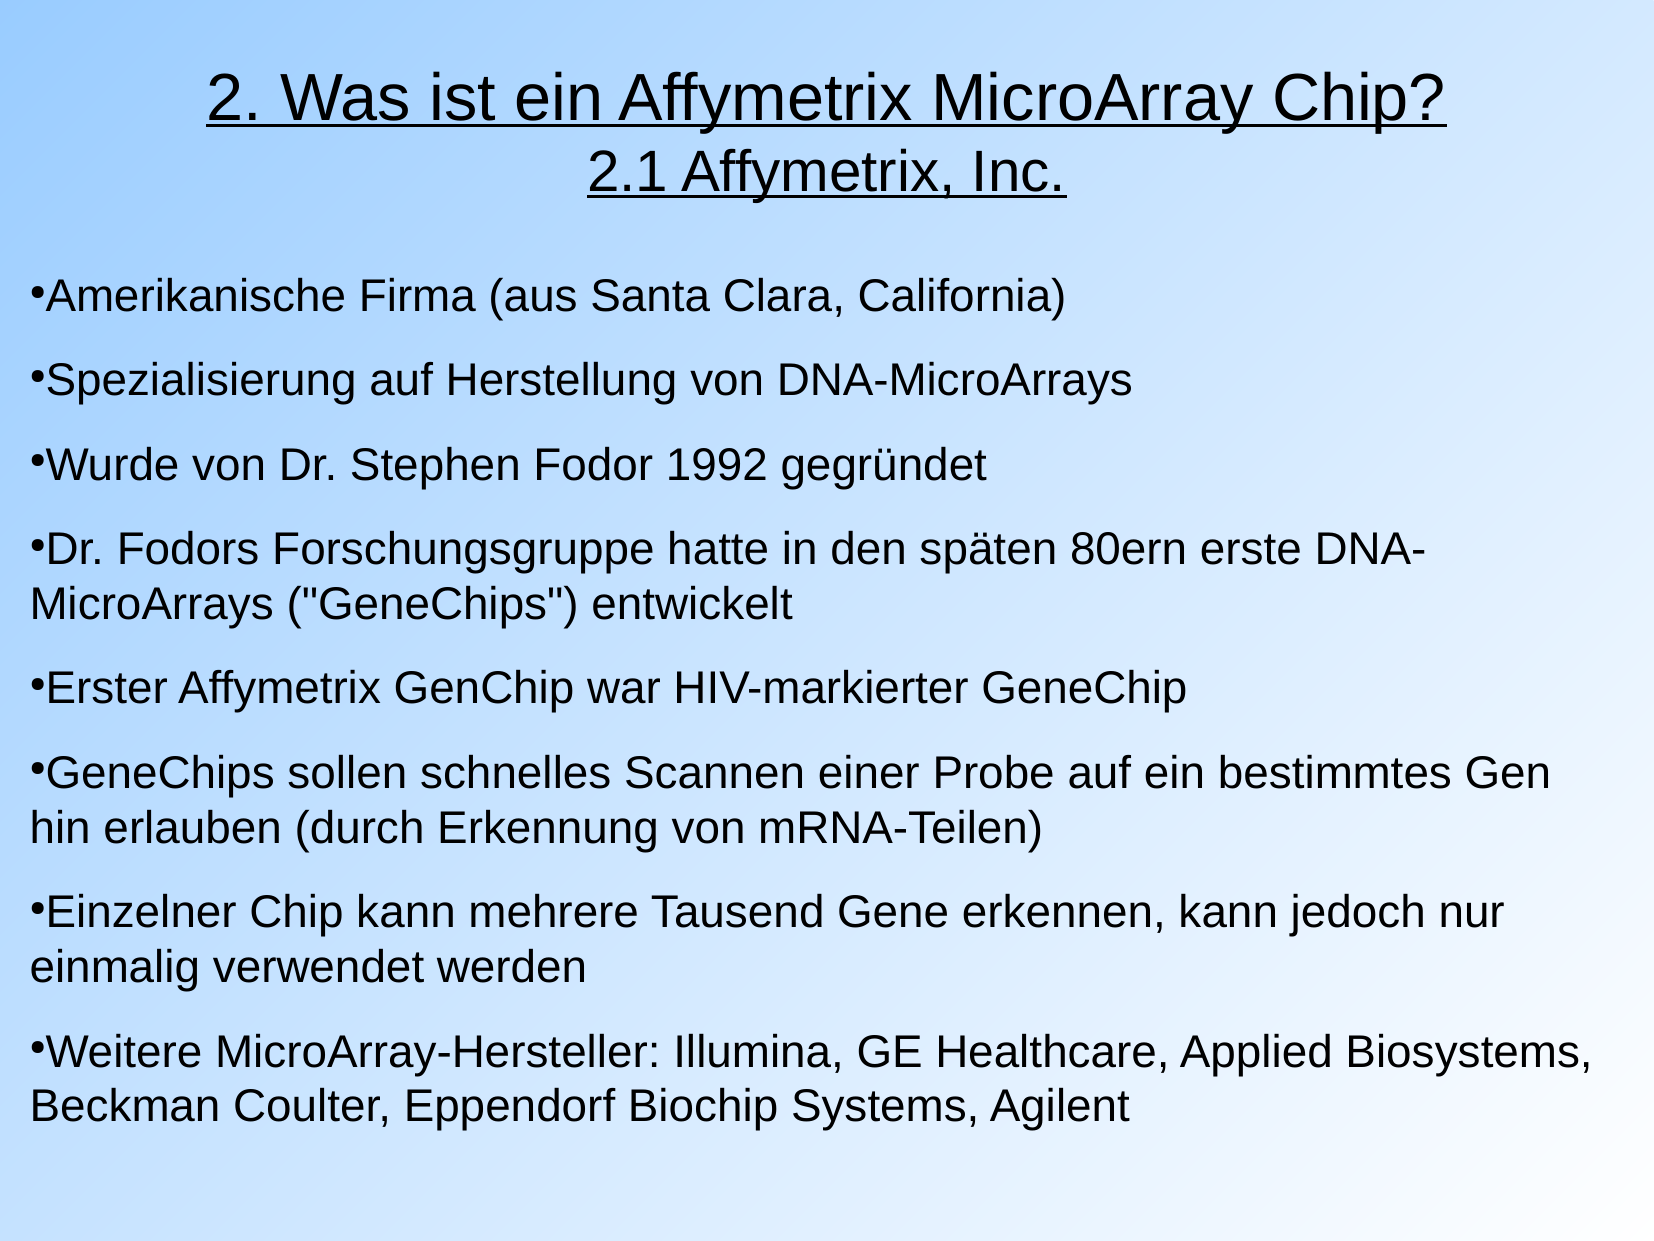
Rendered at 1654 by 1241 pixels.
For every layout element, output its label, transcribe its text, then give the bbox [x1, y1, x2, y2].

title 2. Was ist ein Affymetrix MicroArray Chip? 2.1 Affymetrix, Inc. [0, 0, 1654, 257]
list Amerikanische Firma (aus Santa Clara, California) Spezialisierung auf Herstellung von DNA-MicroArrays Wurde von Dr. Stephen Fodor 1992 gegründet Dr. Fodors Forschungsgruppe hatte in den späten 80ern erste DNA-MicroArrays ("GeneChips") entwickelt Erster Affymetrix GenChip war HIV-markierter GeneChip GeneChips sollen schnelles Scannen einer Probe auf ein bestimmtes Gen hin erlauben (durch Erkennung von mRNA-Teilen) Einzelner Chip kann mehrere Tausend Gene erkennen, kann jedoch nur einmalig verwendet werden Weitere MicroArray-Hersteller: Illumina, GE Healthcare, Applied Biosystems, Beckman Coulter, Eppendorf Biochip Systems, Agilent [29, 265, 1595, 1241]
